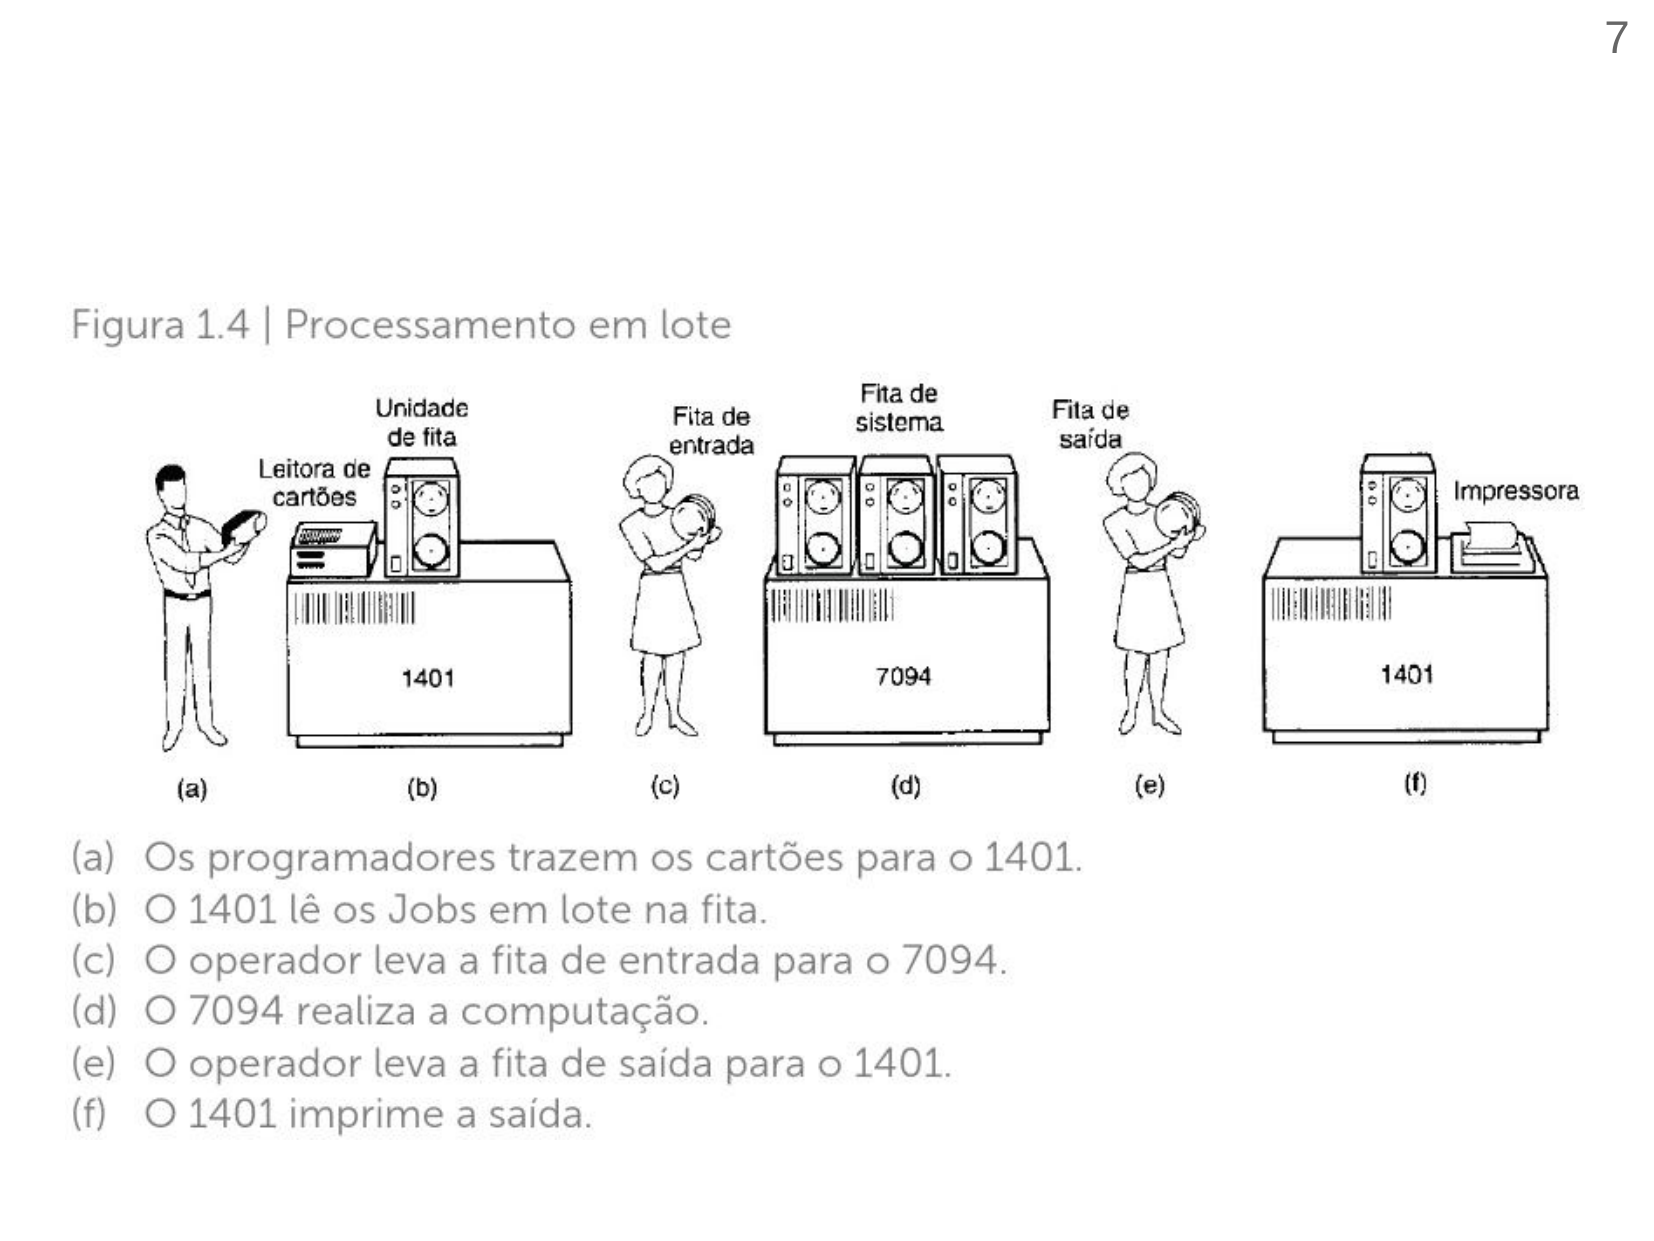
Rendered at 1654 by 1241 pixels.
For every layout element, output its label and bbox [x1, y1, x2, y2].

picture [65, 302, 1585, 1140]
